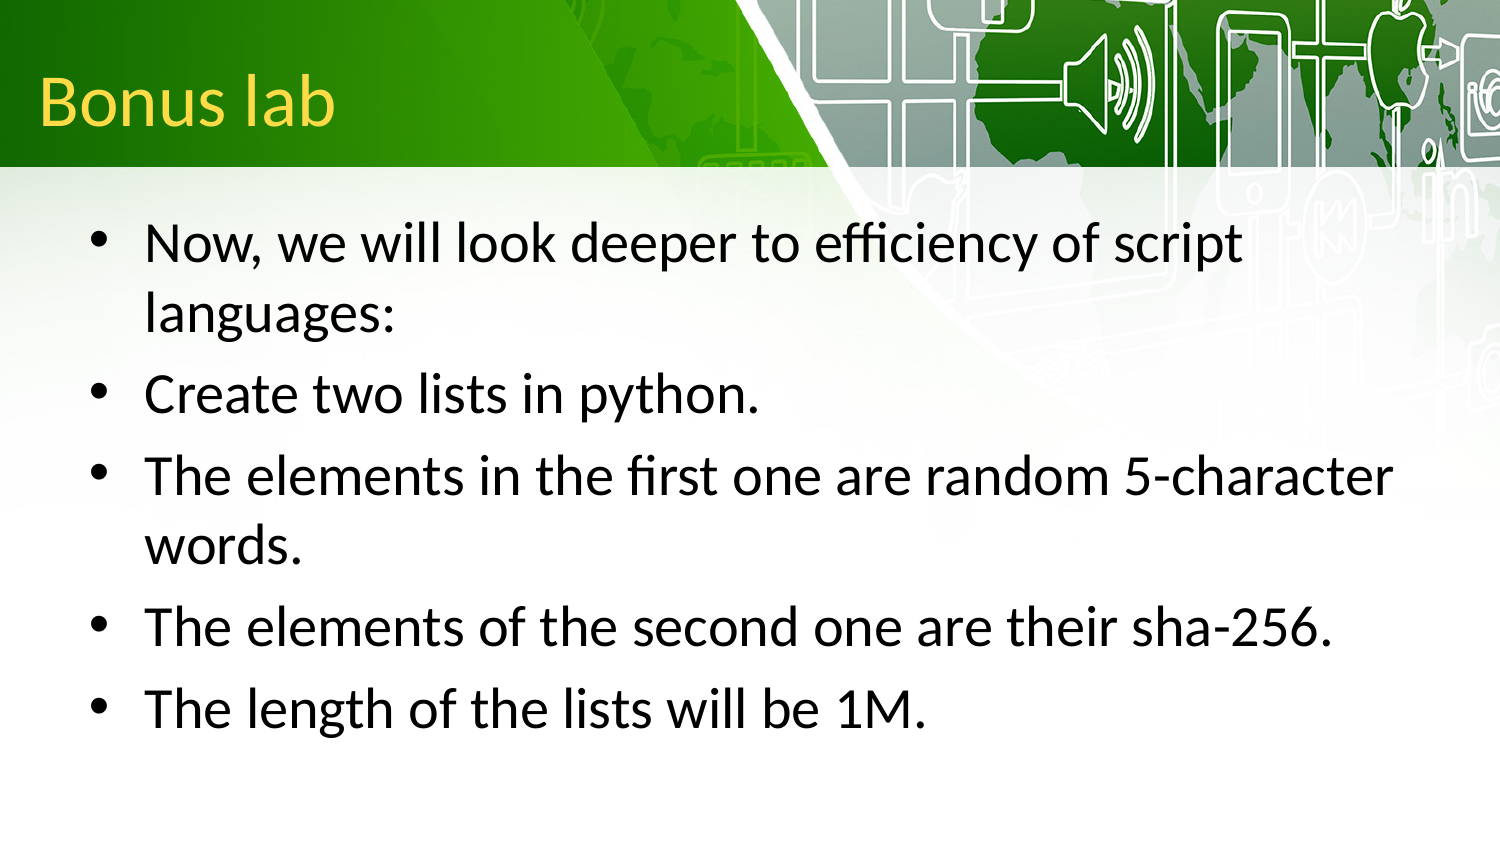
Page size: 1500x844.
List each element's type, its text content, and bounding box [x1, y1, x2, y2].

title Bonus lab [23, 21, 1352, 172]
list Now, we will look deeper to efficiency of script languages: Create two lists in python. The elements in the first one are random 5-character words. The elements of the second one are their sha-256. The length of the lists will be 1M. [73, 196, 1427, 798]
picture [0, 0, 1500, 844]
